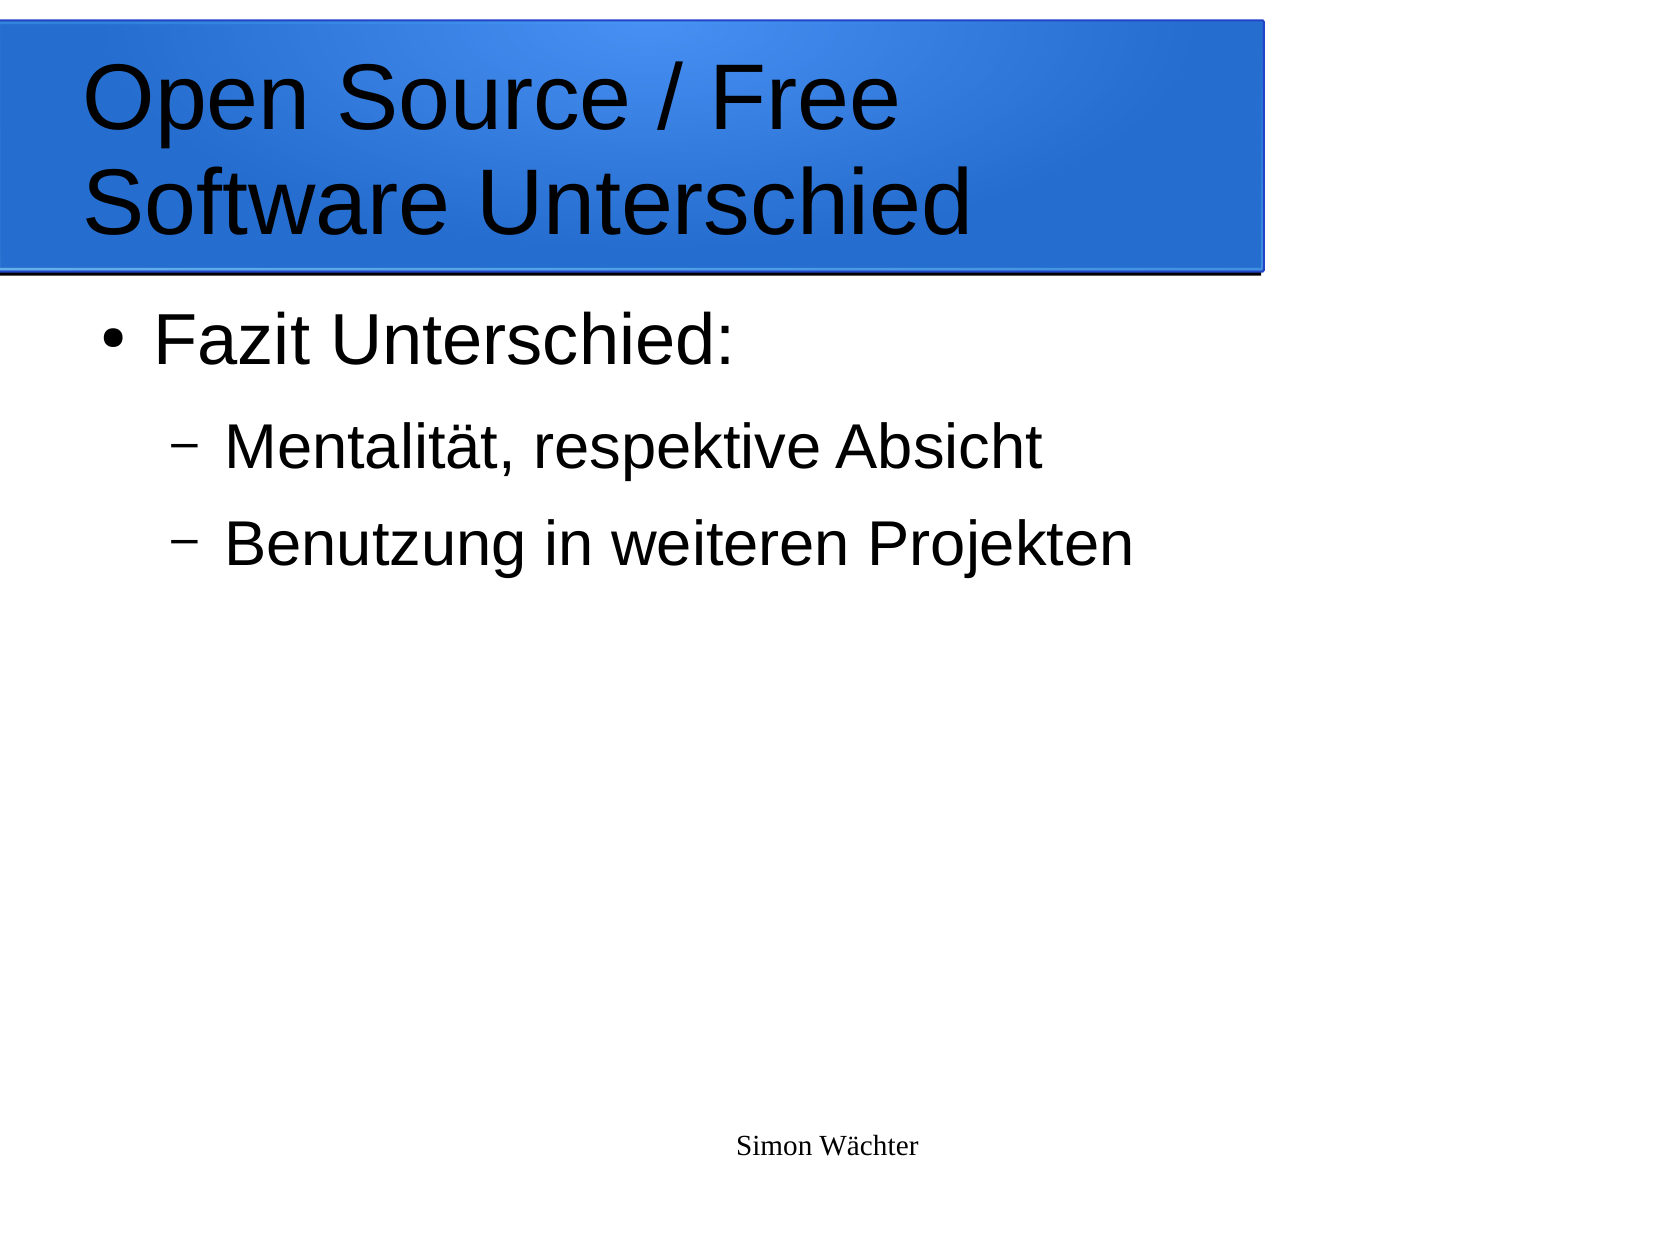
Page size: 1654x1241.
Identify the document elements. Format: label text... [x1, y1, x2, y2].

list Fazit Unterschied: Mentalität, respektive Absicht Benutzung in weiteren Projekten [82, 299, 1571, 1019]
title Open Source / Free Software Unterschied [82, 45, 1235, 254]
